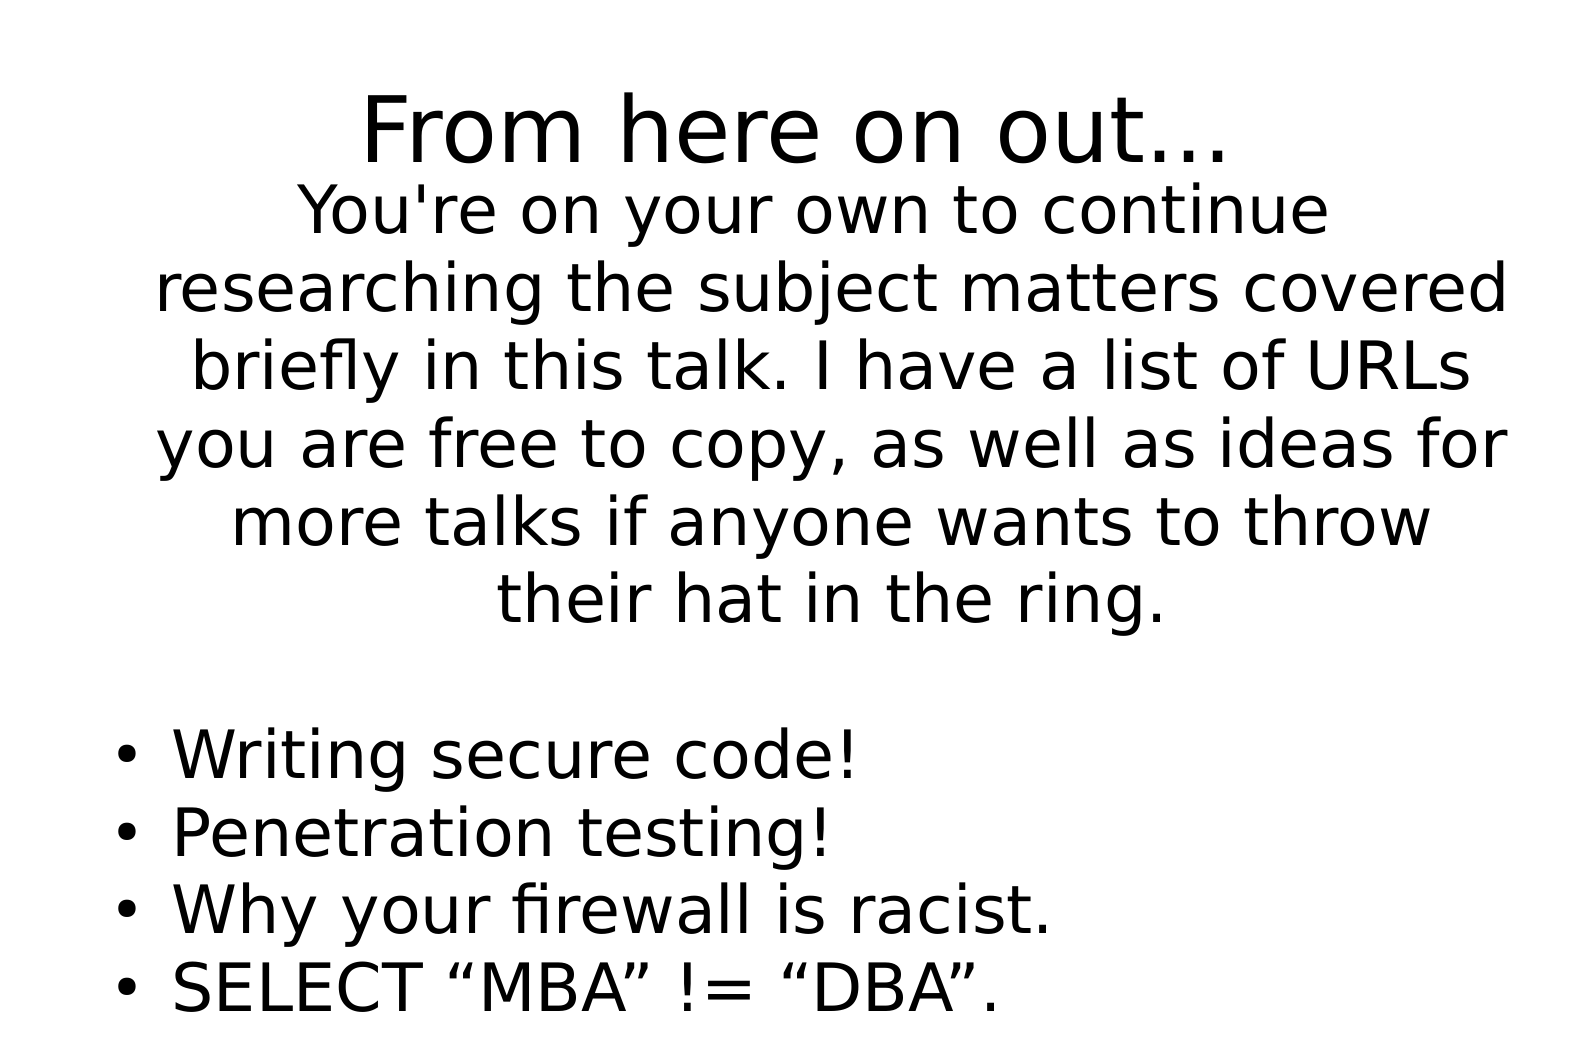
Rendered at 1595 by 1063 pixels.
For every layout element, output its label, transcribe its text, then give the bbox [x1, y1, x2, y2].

title From here on out... [79, 49, 1515, 171]
subtitle You're on your own to continue researching the subject matters covered briefly in this talk. I have a list of URLs you are free to copy, as well as ideas for more talks if anyone wants to throw their hat in the ring. Writing secure code! Penetration testing! Why your firewall is racist. SELECT “MBA” != “DBA”. [79, 171, 1515, 1028]
